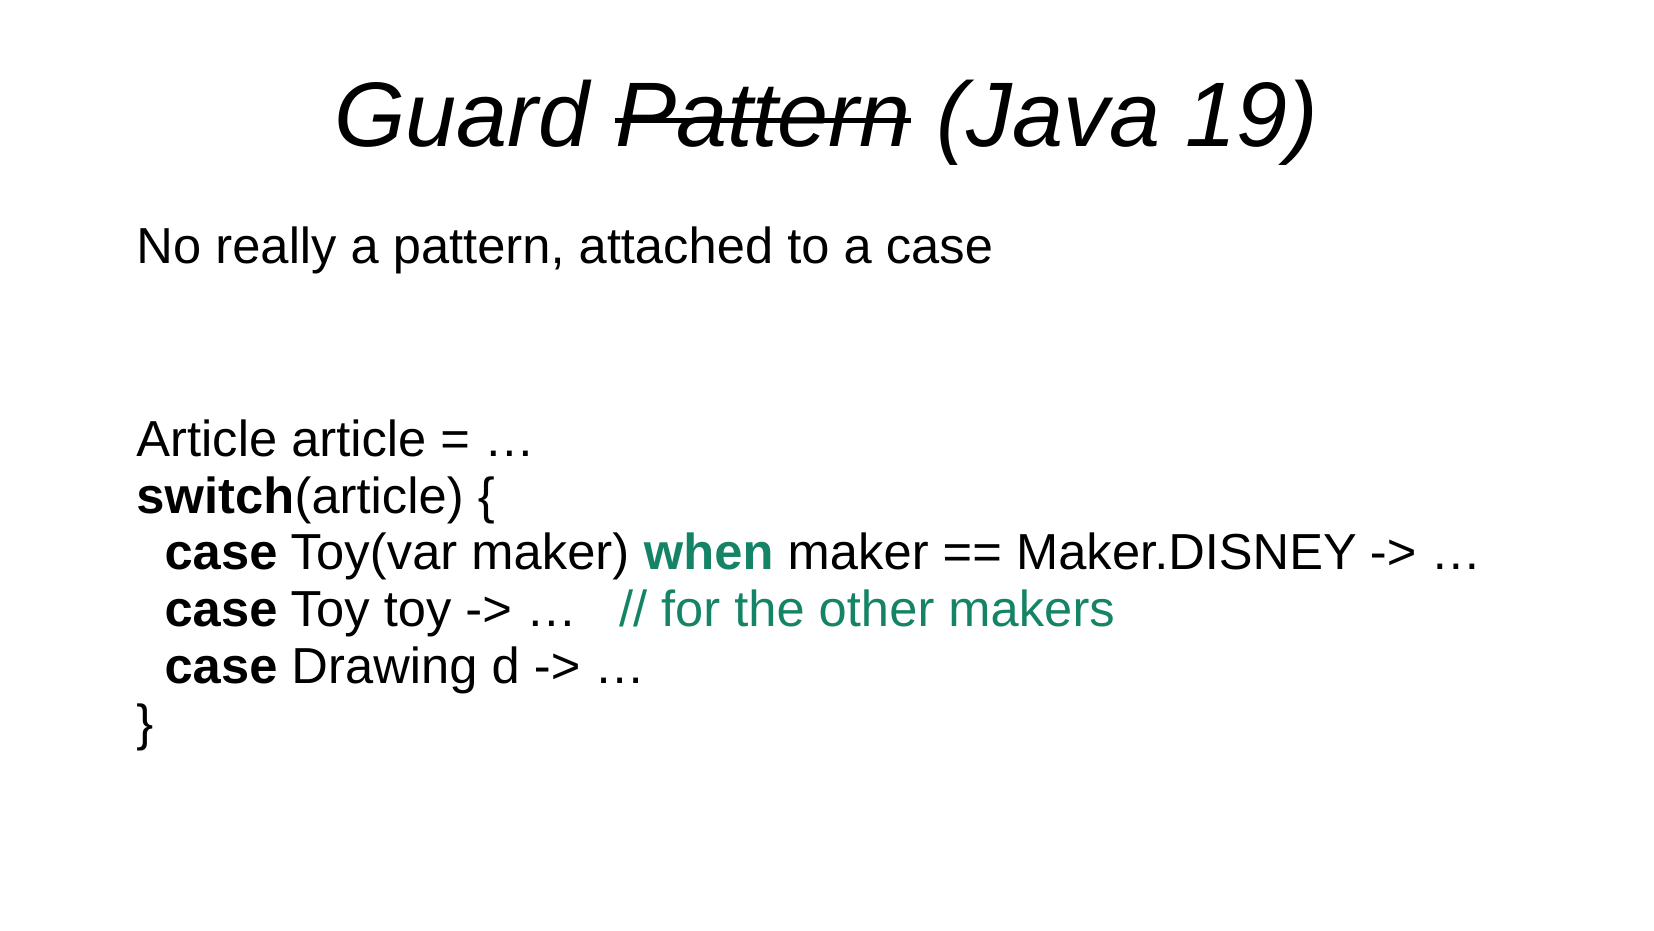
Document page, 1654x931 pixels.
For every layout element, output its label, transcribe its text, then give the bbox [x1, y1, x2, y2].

title Guard Pattern (Java 19) [82, 37, 1571, 193]
list No really a pattern, attached to a case Article article = … switch(article) { case Toy(var maker) when maker == Maker.DISNEY -> … case Toy toy -> … // for the other makers case Drawing d -> … } [82, 217, 1571, 758]
